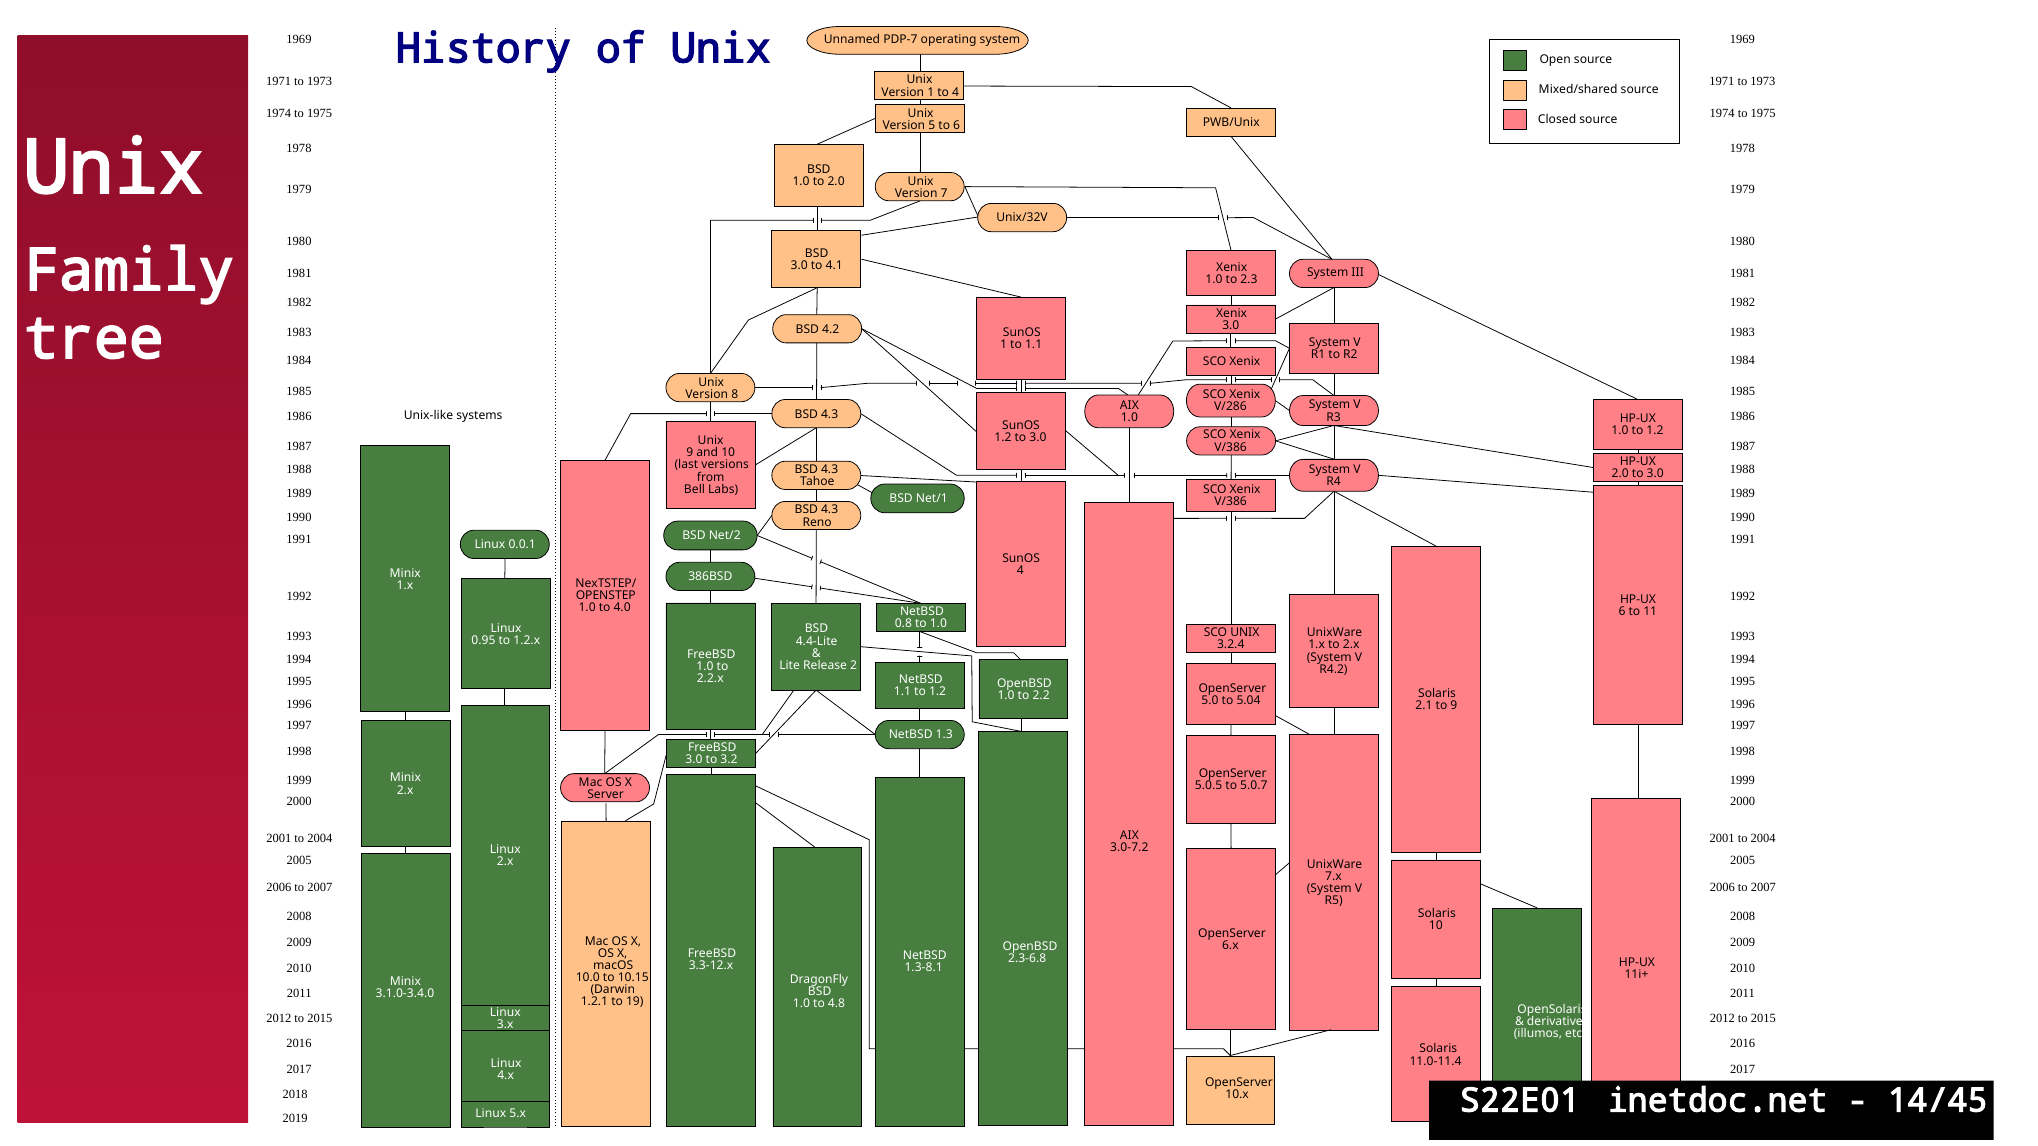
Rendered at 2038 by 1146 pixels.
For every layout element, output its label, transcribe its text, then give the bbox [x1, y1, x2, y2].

text_box Unix Family tree [17, 35, 233, 1123]
text_box History of Unix [389, 23, 768, 112]
picture [233, 1, 1810, 1146]
text_box S22E01 inetdoc.net - 45/45 [1429, 1080, 1994, 1140]
